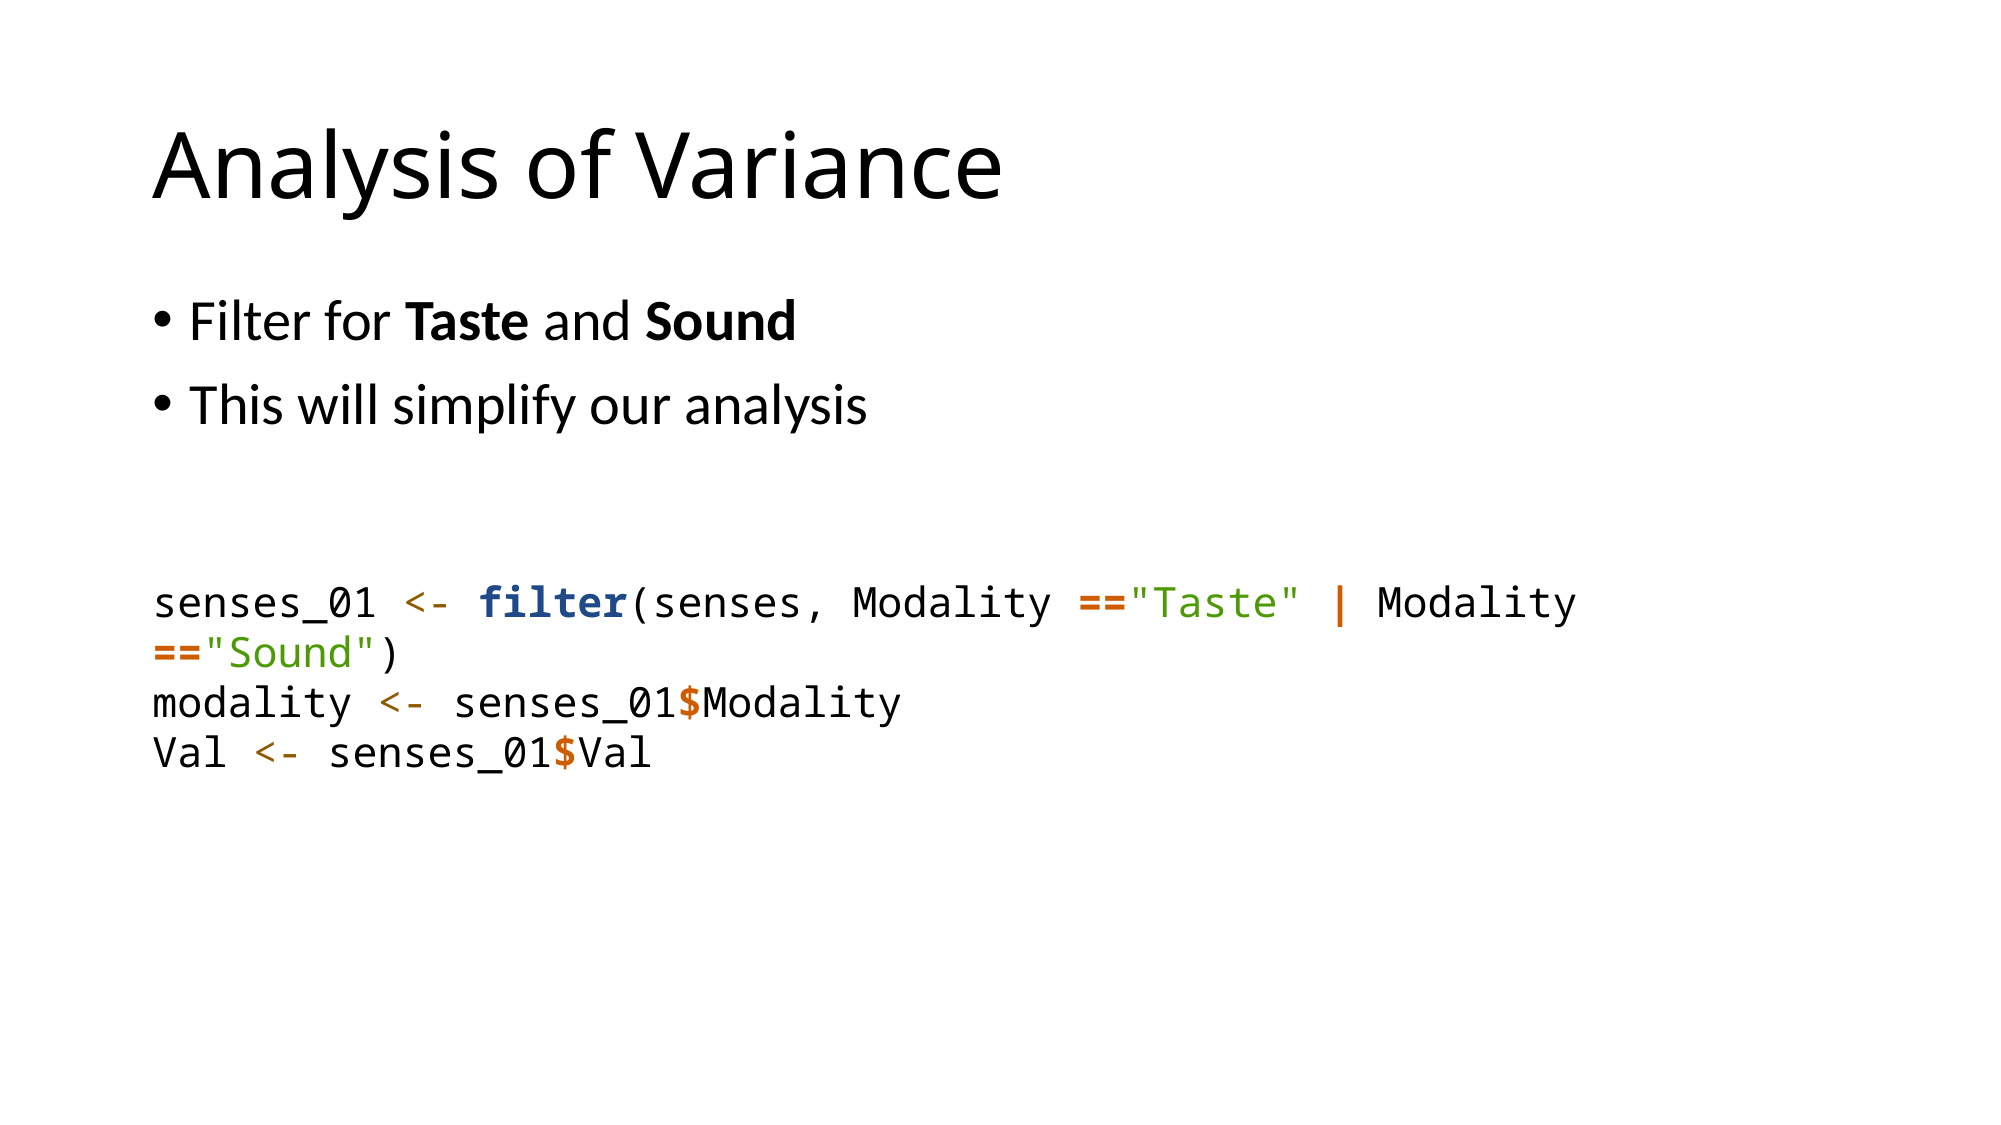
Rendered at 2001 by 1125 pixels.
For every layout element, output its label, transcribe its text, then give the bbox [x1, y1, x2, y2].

list Filter for Taste and Sound This will simplify our analysis [137, 282, 1863, 501]
title Analysis of Variance [137, 59, 1863, 278]
text_box senses_01 <- filter(senses, Modality =="Taste" | Modality =="Sound") modality <- senses_01$Modality Val <- senses_01$Val [137, 568, 1863, 736]
